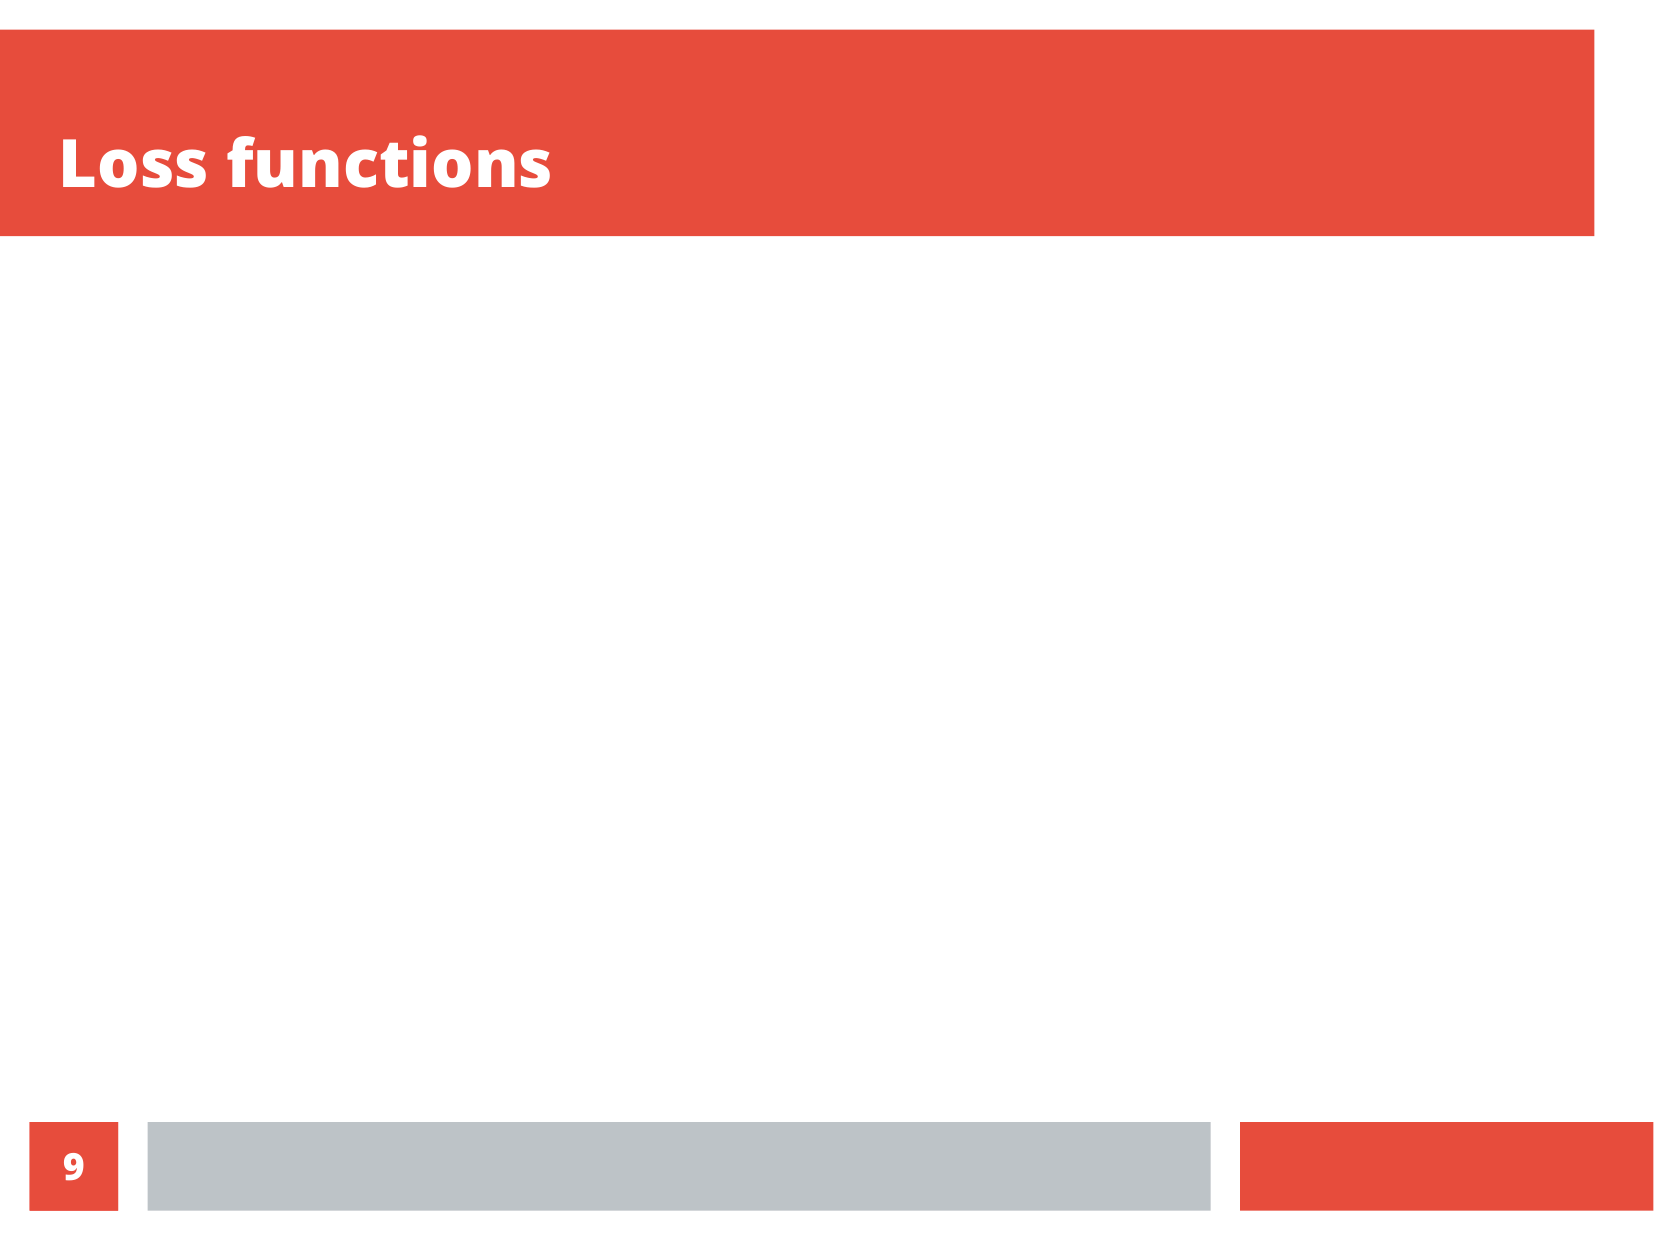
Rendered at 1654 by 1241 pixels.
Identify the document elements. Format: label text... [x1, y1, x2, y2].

title Loss functions [59, 59, 1595, 207]
